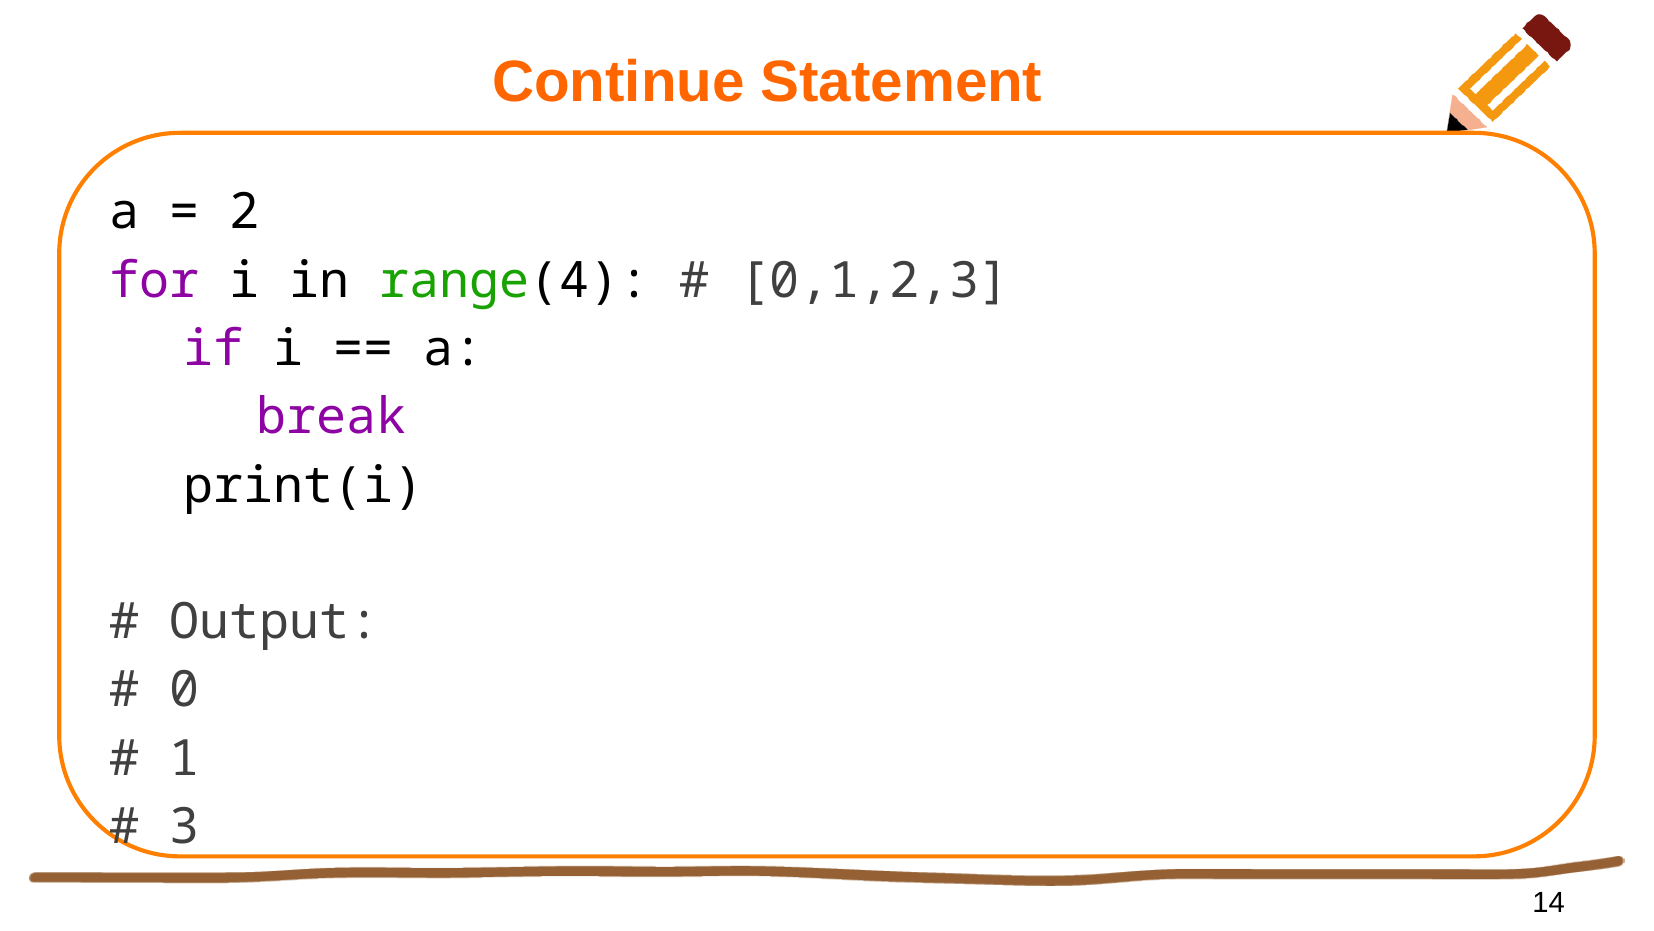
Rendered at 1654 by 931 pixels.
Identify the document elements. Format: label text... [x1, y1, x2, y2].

title Continue Statement [88, 29, 1447, 133]
text_box a = 2 for i in range(4): # [0,1,2,3] if i == a: break print(i) # Output: # 0 # 1 # 3 [59, 132, 1595, 857]
picture [1446, 14, 1571, 133]
picture [29, 856, 1625, 886]
